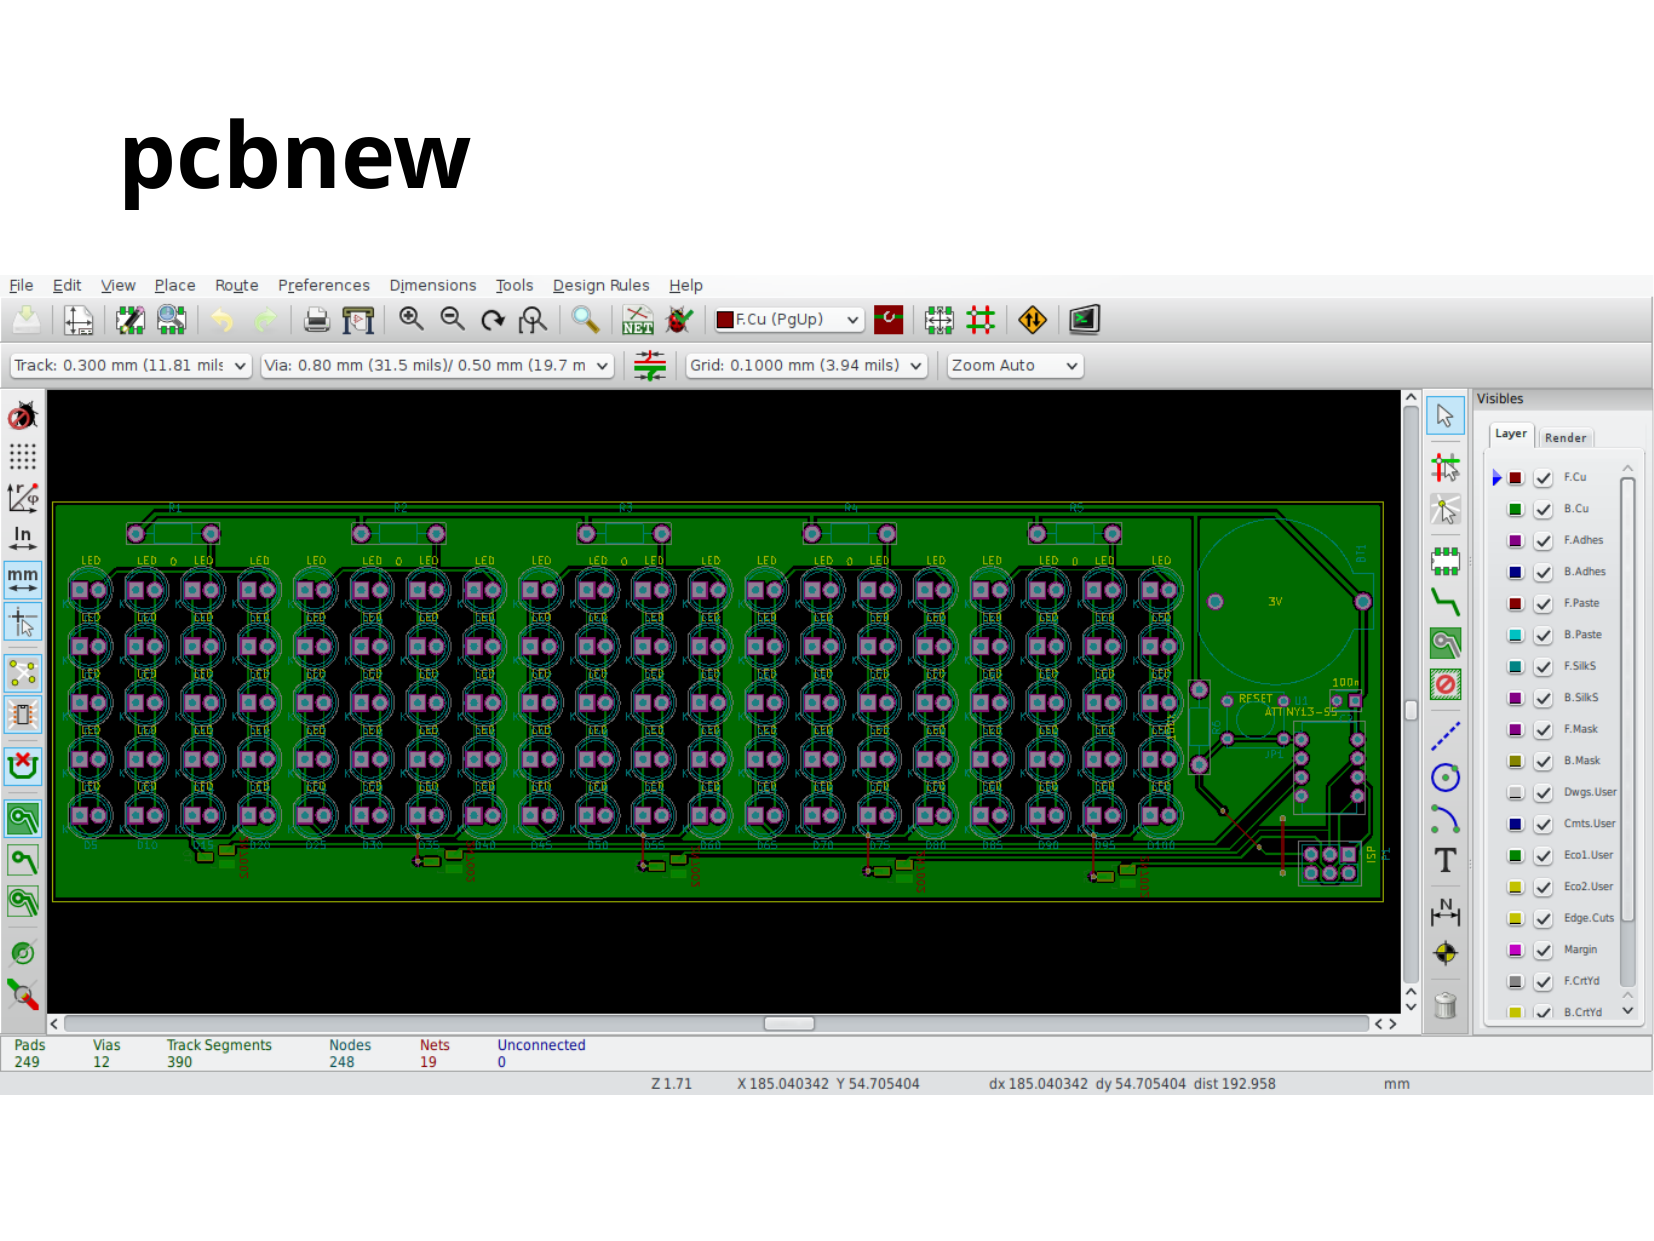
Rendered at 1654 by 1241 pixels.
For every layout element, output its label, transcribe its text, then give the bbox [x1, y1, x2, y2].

title pcbnew [118, 49, 1536, 257]
picture [0, 275, 1654, 1095]
